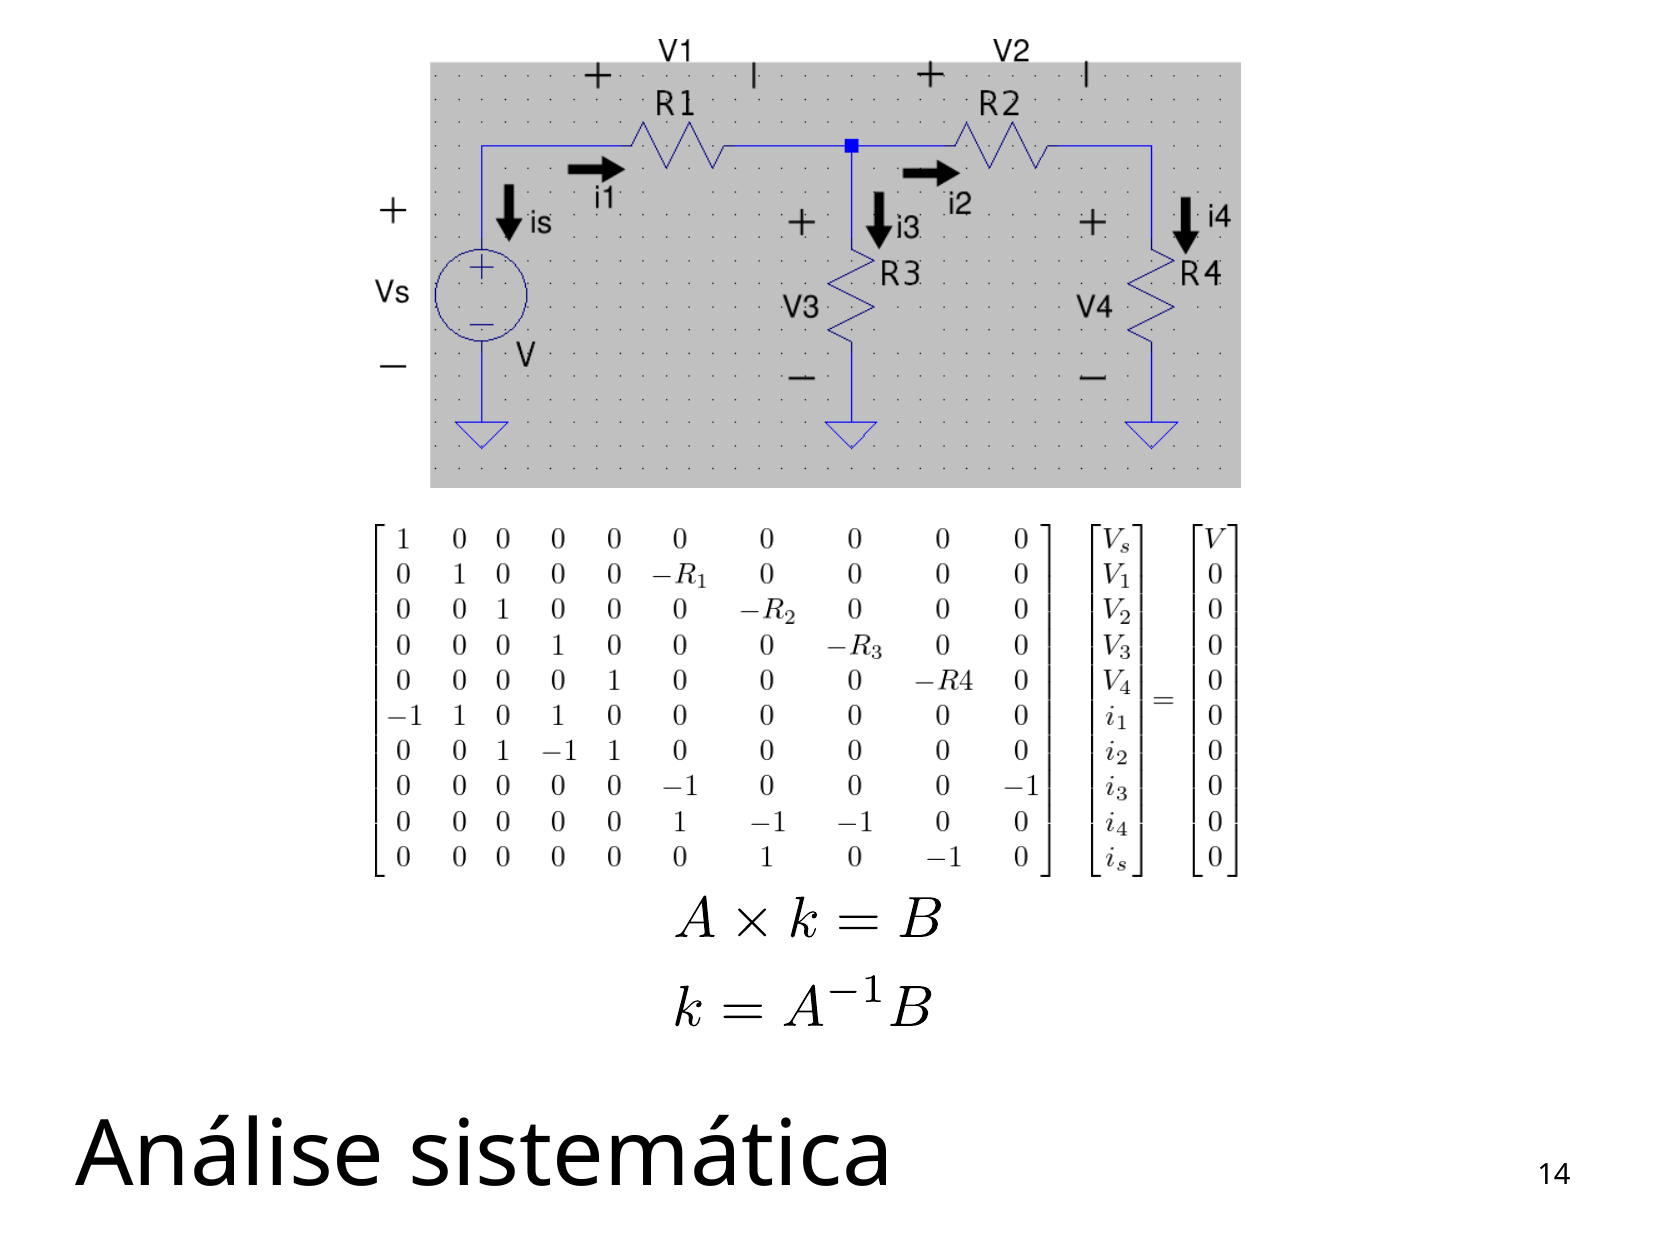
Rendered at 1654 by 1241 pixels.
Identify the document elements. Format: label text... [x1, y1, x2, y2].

text_box [675, 895, 942, 938]
picture [1091, 524, 1143, 877]
picture [375, 524, 1051, 877]
picture [375, 39, 1241, 488]
list Análise sistemática [4, 1087, 1088, 1241]
picture [1153, 524, 1238, 877]
text_box [675, 975, 932, 1027]
